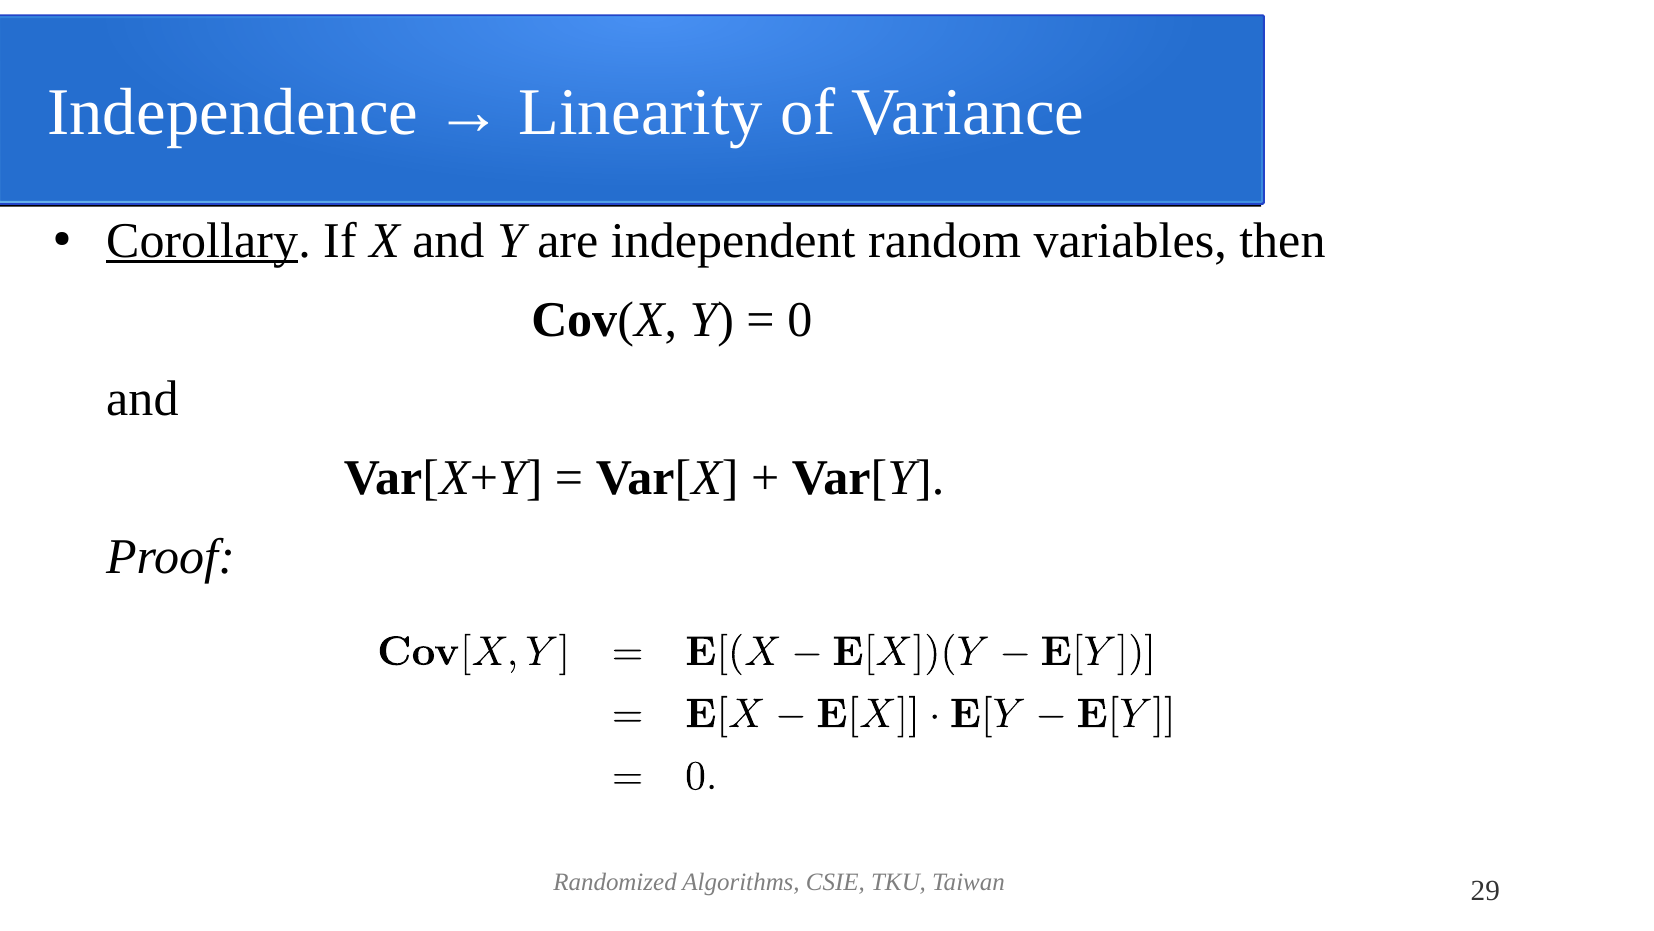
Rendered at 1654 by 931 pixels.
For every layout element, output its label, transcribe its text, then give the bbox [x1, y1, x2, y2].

title Independence → Linearity of Variance [47, 35, 1199, 189]
picture [375, 632, 1173, 792]
list Corollary. If X and Y are independent random variables, then Cov(X, Y) = 0 and Var[X+Y] = Var[X] + Var[Y]. Proof: [35, 212, 1524, 863]
